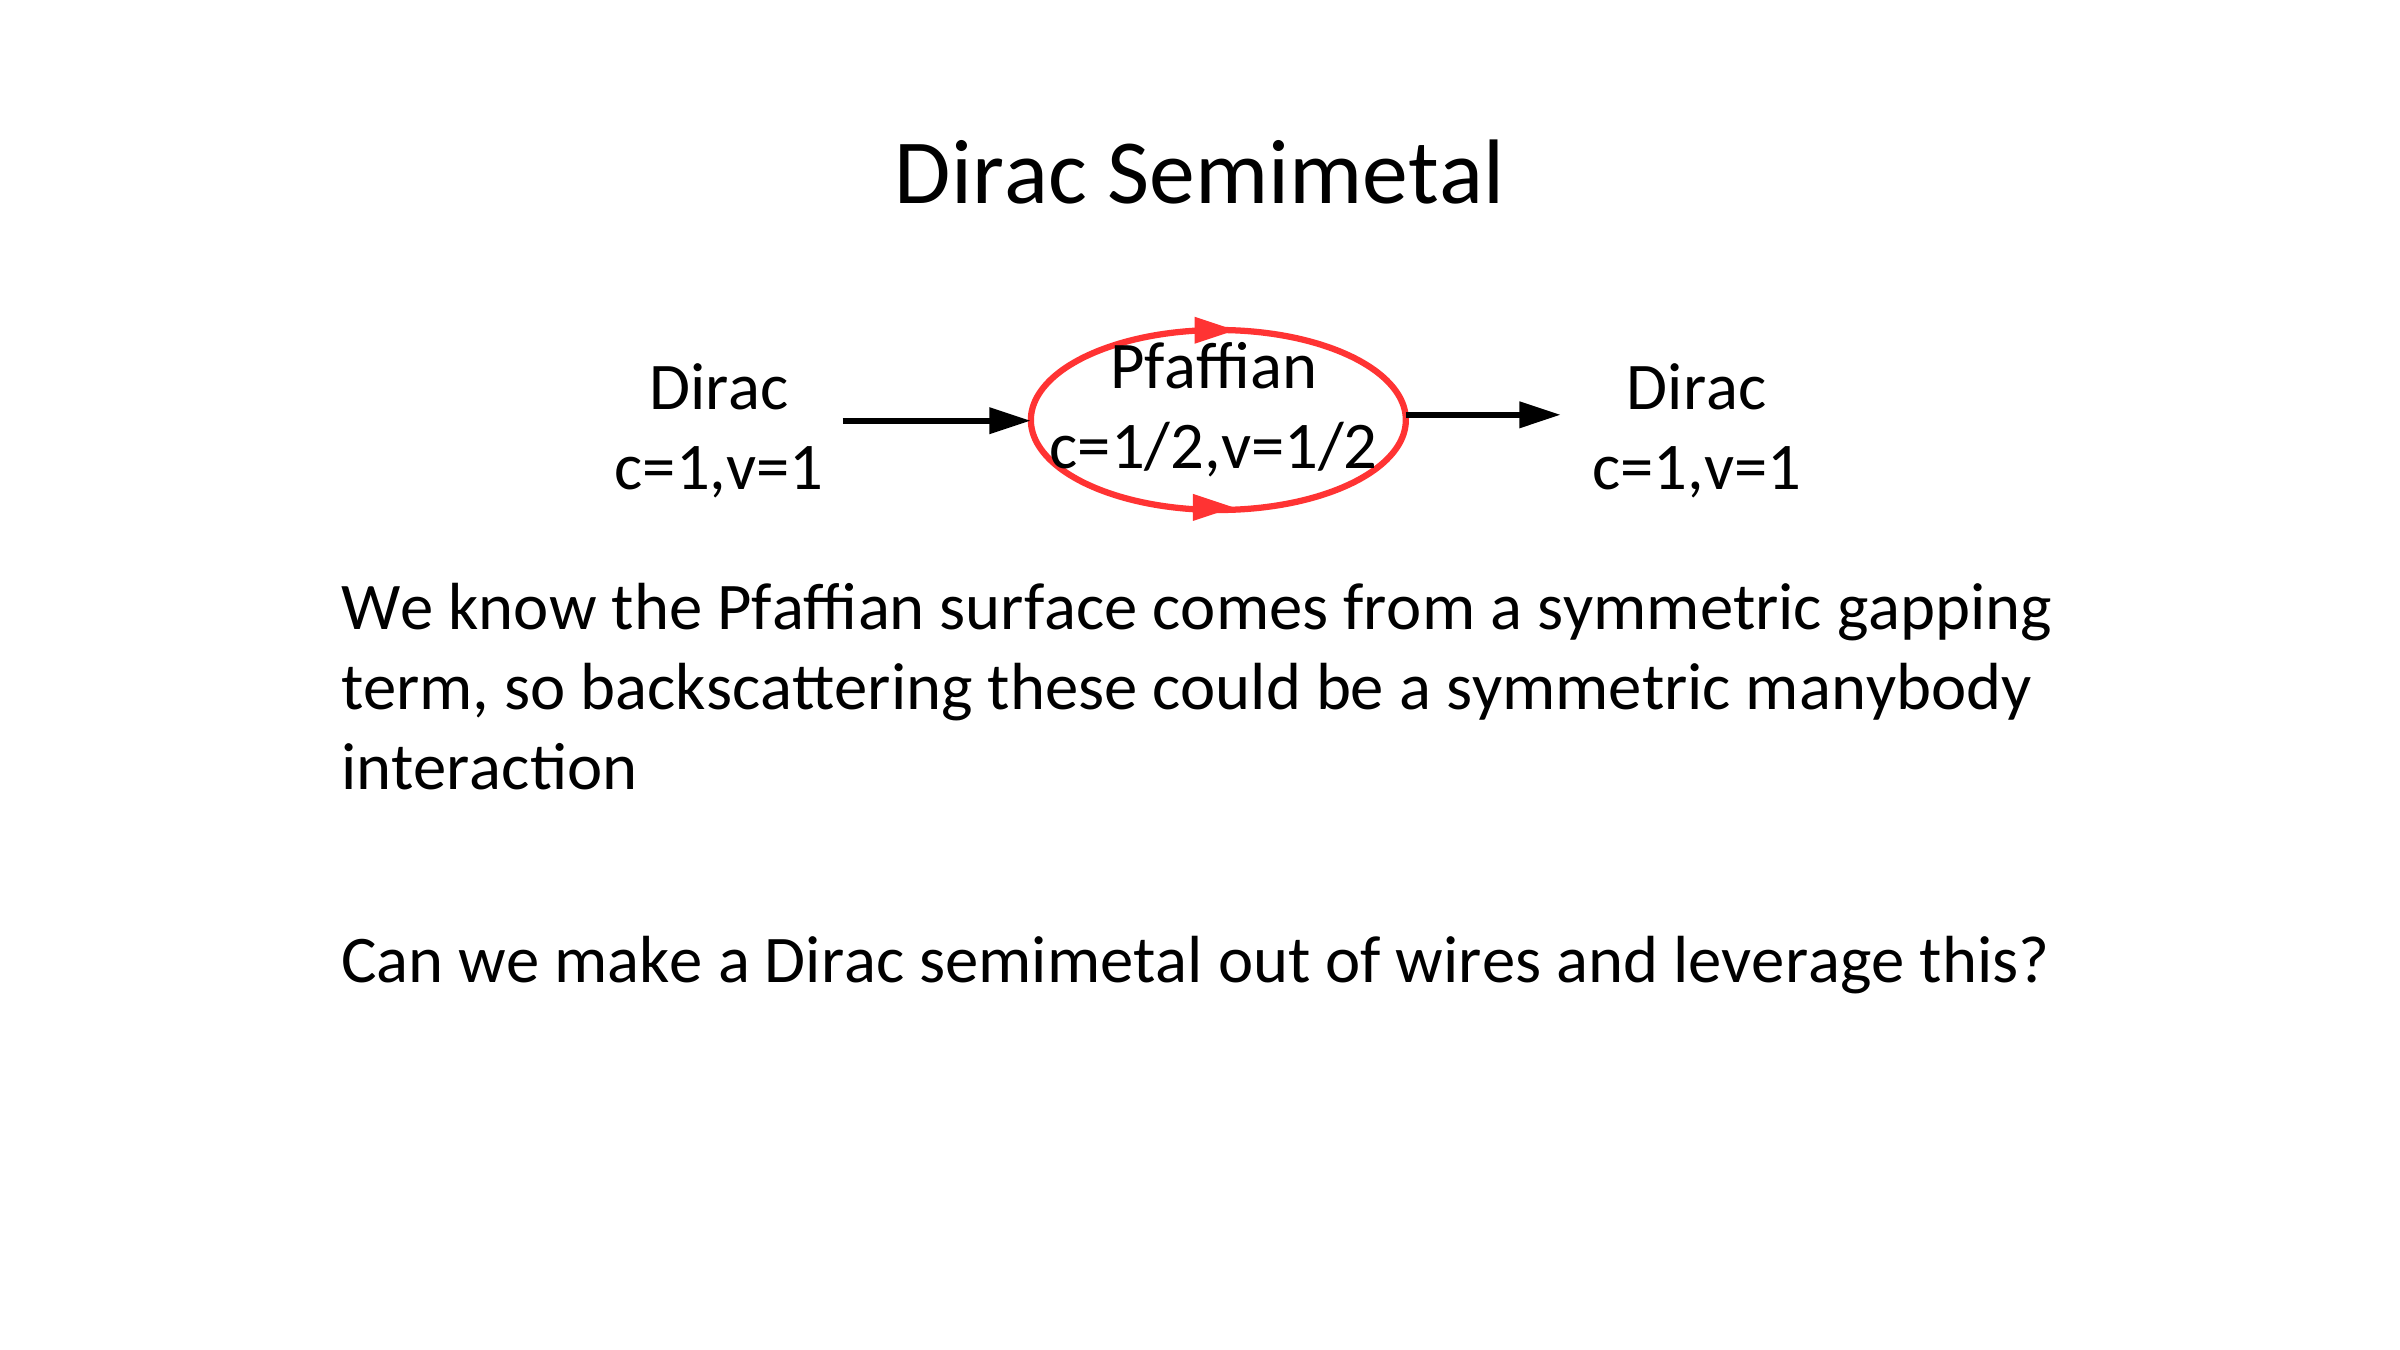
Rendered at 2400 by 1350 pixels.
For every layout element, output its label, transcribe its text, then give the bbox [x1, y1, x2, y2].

text_box [1100, 490, 1337, 510]
title Dirac Semimetal [120, 53, 2281, 280]
text_box [1030, 401, 1035, 439]
list We know the Pfaffian surface comes from a symmetric gapping term, so backscattering these could be a symmetric manybody interaction Can we make a Dirac semimetal out of wires and leverage this? [270, 554, 2086, 1298]
text_box Dirac c=1,v=1 [600, 335, 839, 511]
text_box Dirac c=1,v=1 [1577, 335, 1817, 511]
text_box Pfaffian c=1/2,v=1/2 [1035, 315, 1437, 490]
